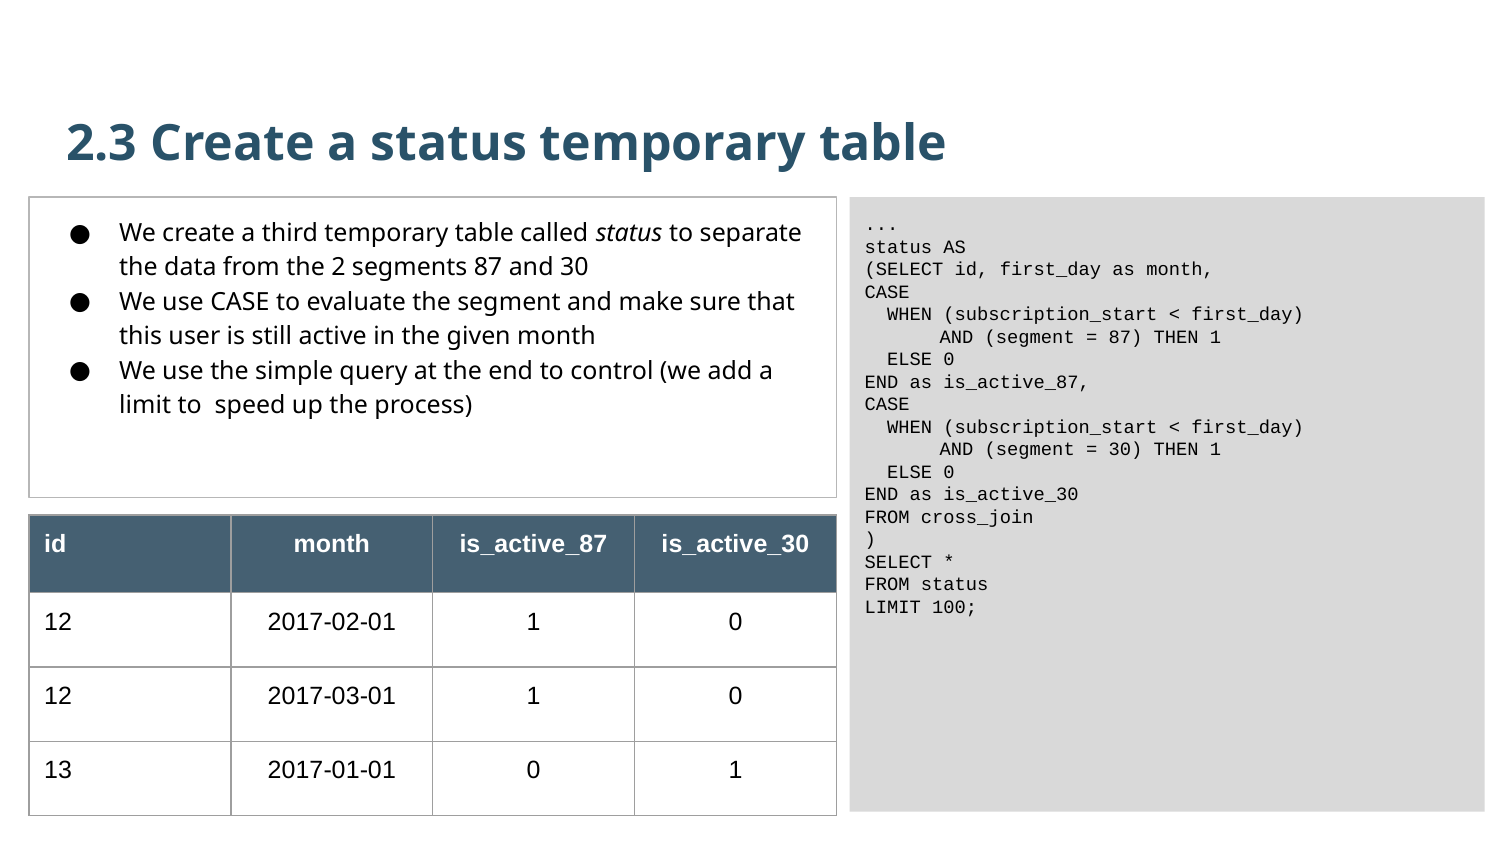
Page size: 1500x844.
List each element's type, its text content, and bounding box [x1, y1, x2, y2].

text_box We create a third temporary table called status to separate the data from the 2 segments 87 and 30 We use CASE to evaluate the segment and make sure that this user is still active in the given month We use the simple query at the end to control (we add a limit to speed up the process) [29, 197, 837, 498]
table_cell 0 [635, 668, 836, 741]
table_header id [30, 516, 230, 592]
table_header is_active_30 [635, 516, 836, 592]
table_cell 2017-02-01 [232, 593, 432, 666]
table_cell 1 [635, 742, 836, 815]
table_cell 1 [433, 668, 634, 741]
table_cell 12 [30, 668, 230, 741]
text_box ... status AS (SELECT id, first_day as month, CASE WHEN (subscription_start < first_day) AND (segment = 87) THEN 1 ELSE 0 END as is_active_87, CASE WHEN (subscription_start < first_day) AND (segment = 30) THEN 1 ELSE 0 END as is_active_30 FROM cross_join ) SELECT * FROM status LIMIT 100; [849, 197, 1485, 812]
table_cell 2017-03-01 [232, 668, 432, 741]
table_cell 12 [30, 593, 230, 666]
table_cell 2017-01-01 [232, 742, 432, 815]
table_cell 0 [635, 593, 836, 666]
table_cell 0 [433, 742, 634, 815]
table_header is_active_87 [433, 516, 634, 592]
table_header month [232, 516, 432, 592]
text_box 2.3 Create a status temporary table [51, 48, 1449, 186]
table_cell 1 [433, 593, 634, 666]
table_cell 13 [30, 742, 230, 815]
